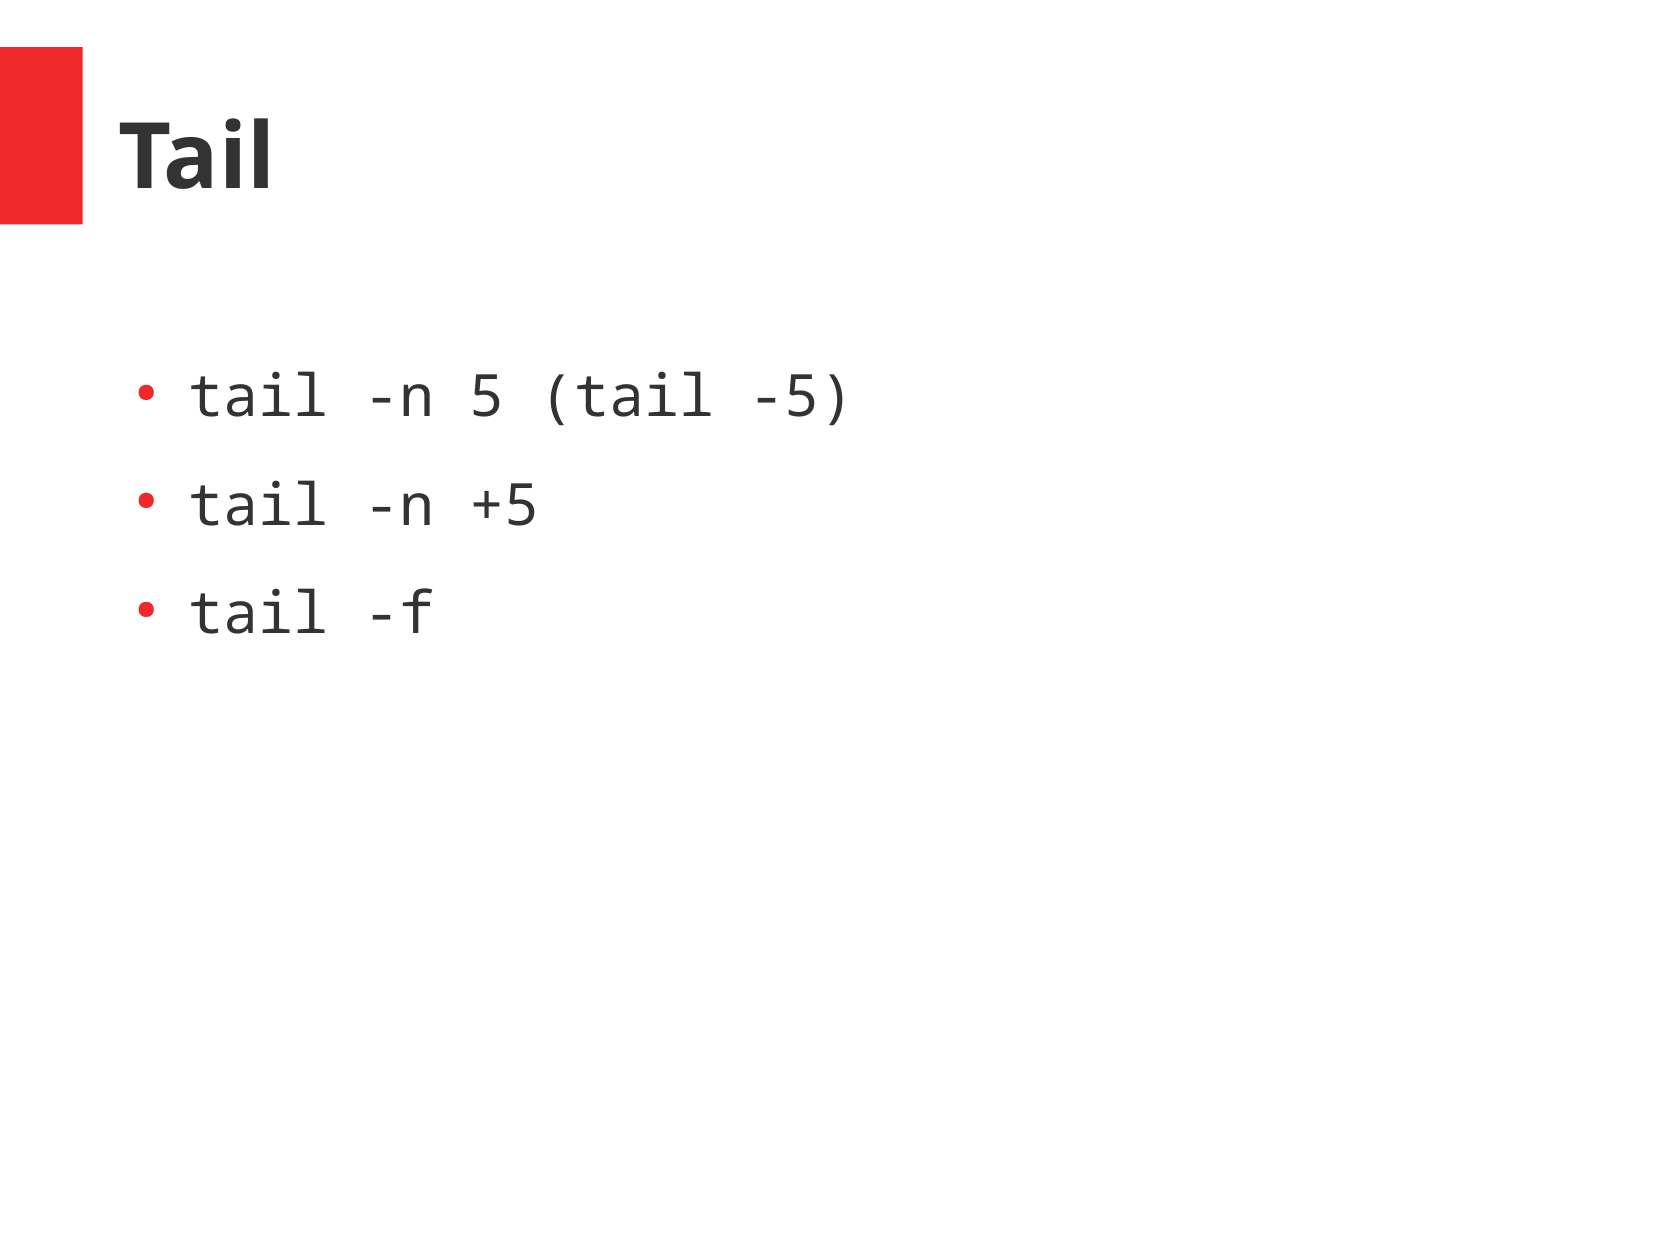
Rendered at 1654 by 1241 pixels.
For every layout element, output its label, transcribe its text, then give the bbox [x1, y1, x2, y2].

list tail -n 5 (tail -5) tail -n +5 tail -f [118, 354, 1536, 1074]
title Tail [118, 49, 1571, 257]
